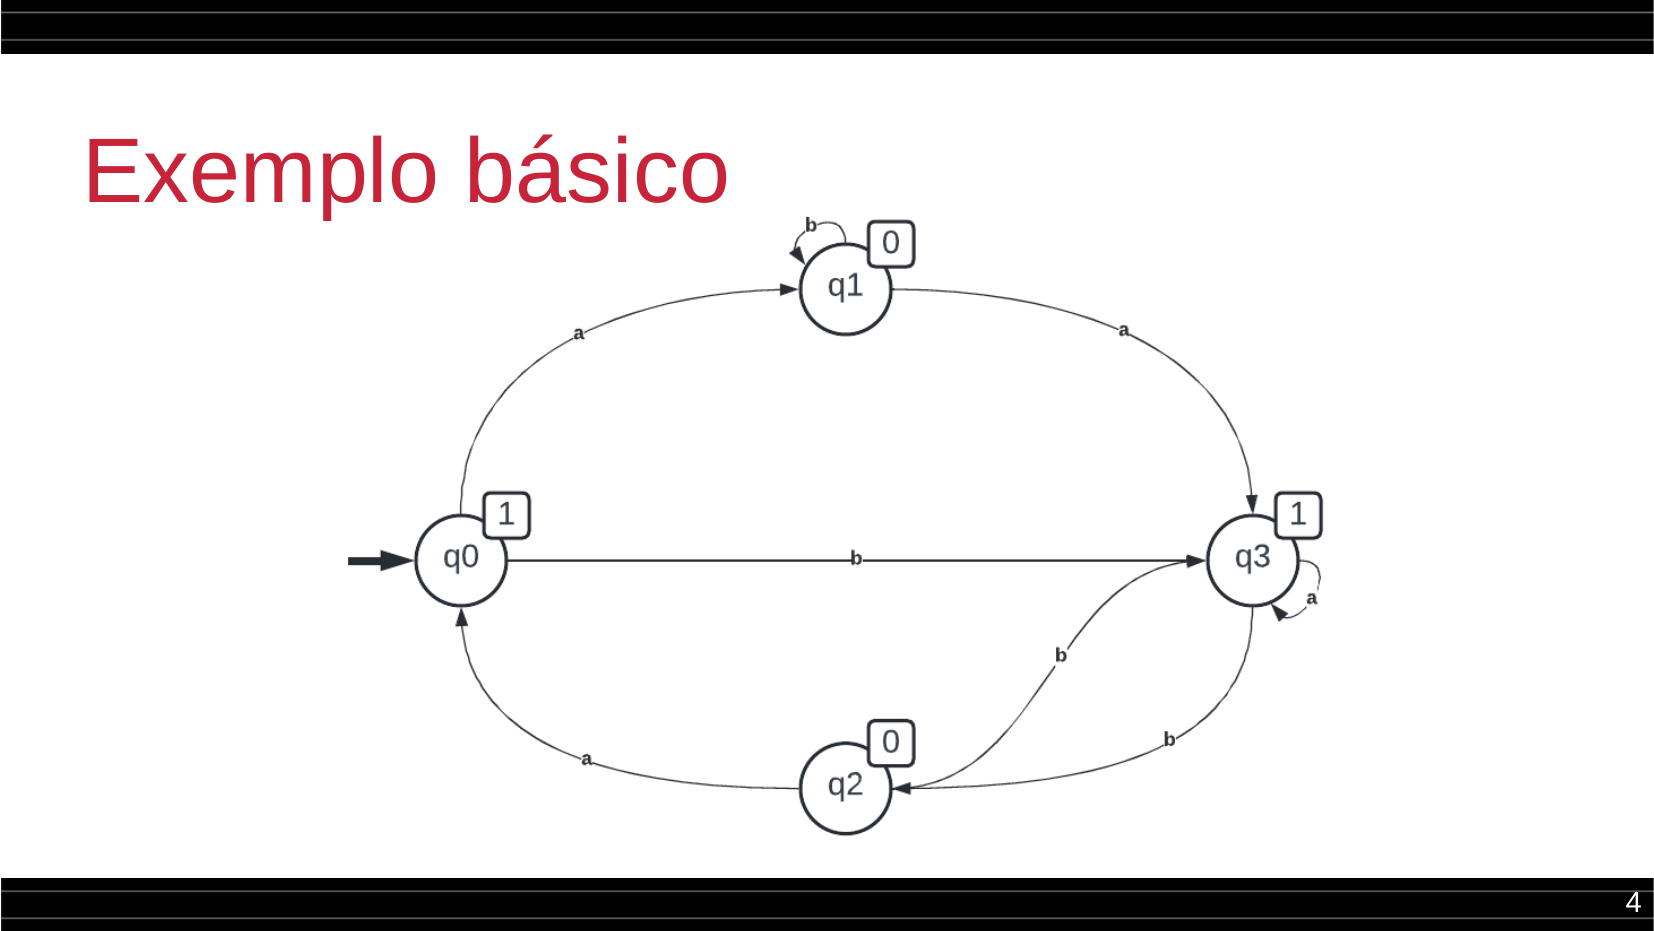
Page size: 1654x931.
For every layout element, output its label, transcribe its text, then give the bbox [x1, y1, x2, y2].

title Exemplo básico [82, 92, 1571, 249]
picture [1, 0, 1654, 54]
picture [1, 165, 1654, 931]
